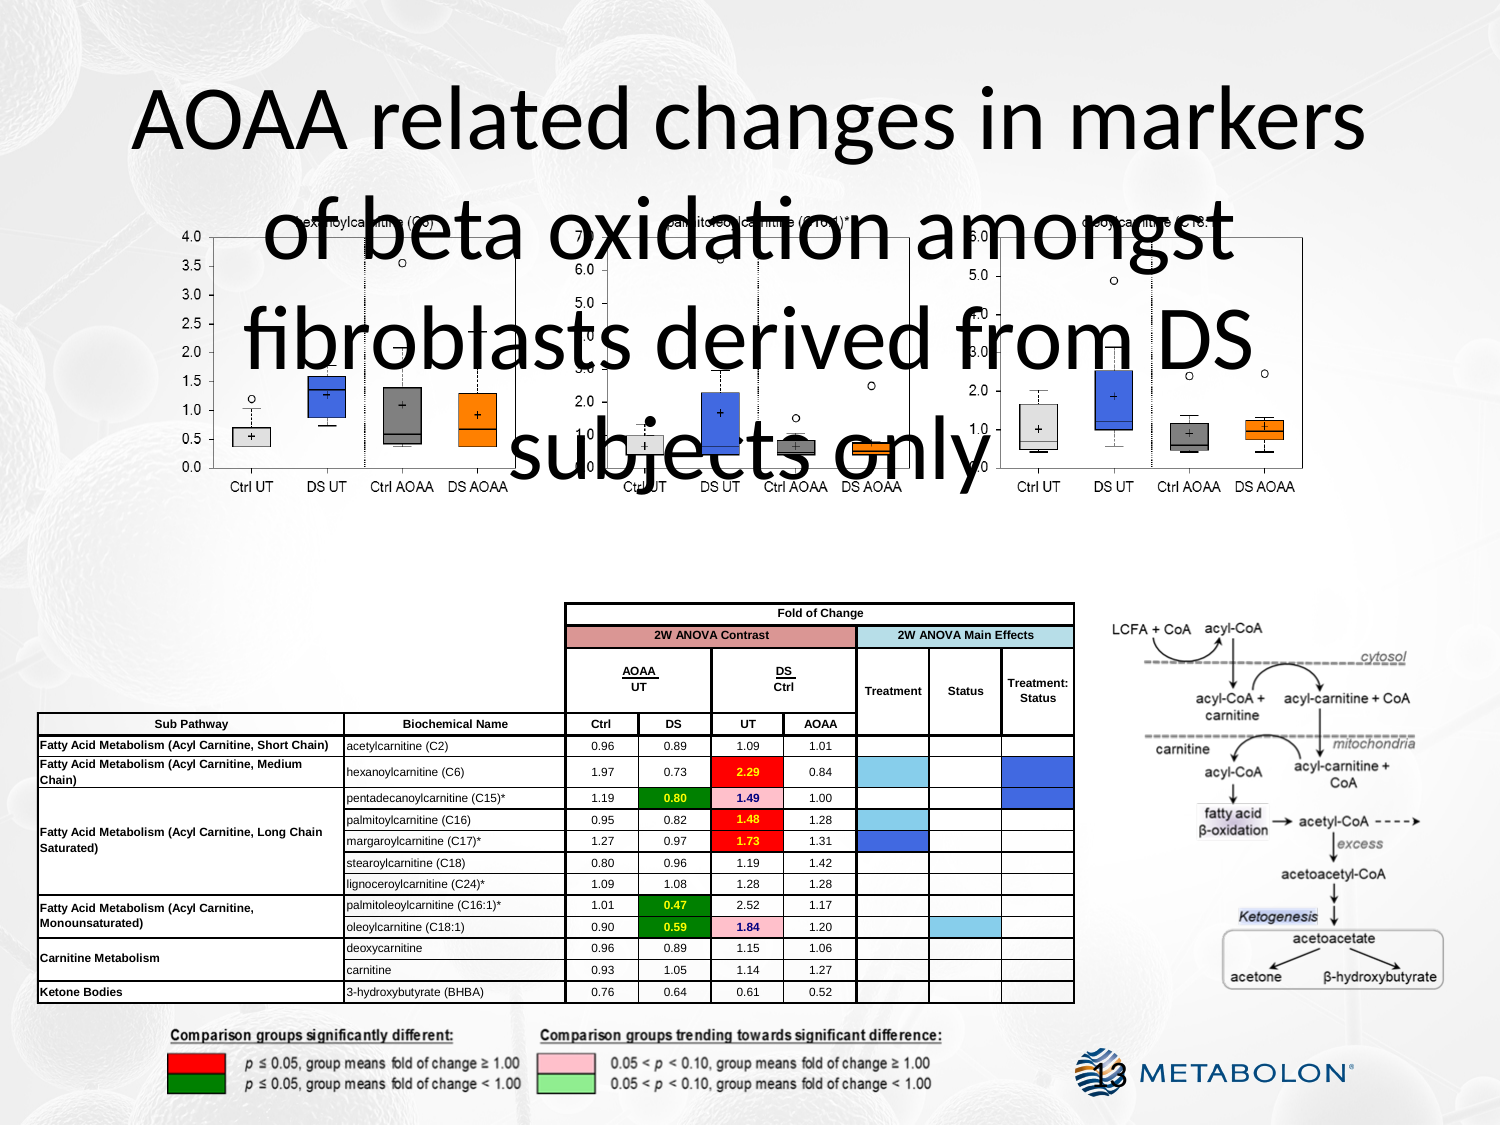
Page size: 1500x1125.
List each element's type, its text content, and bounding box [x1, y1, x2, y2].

title AOAA related changes in markers of beta oxidation amongst fibroblasts derived from DS subjects only [75, 50, 1425, 131]
picture [0, 0, 1500, 1125]
slide_number <number> [1074, 1042, 1425, 1103]
